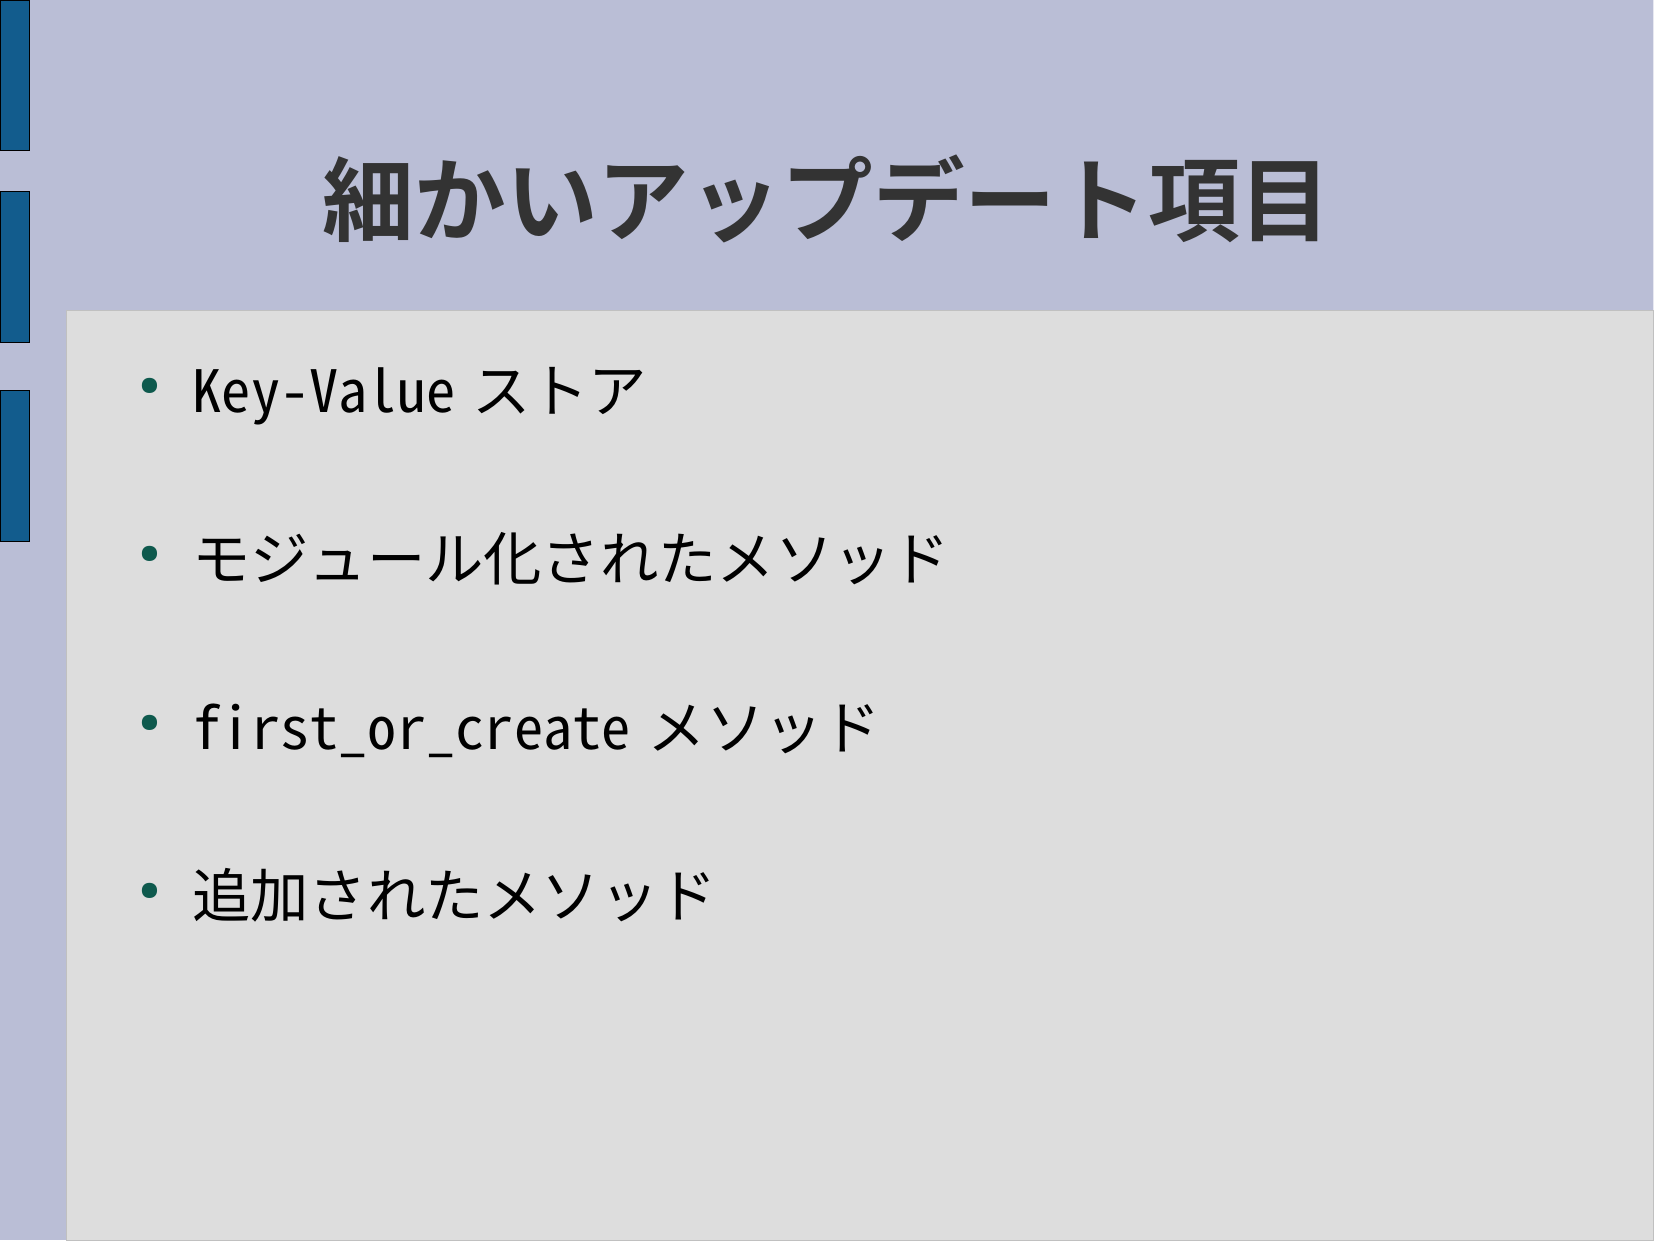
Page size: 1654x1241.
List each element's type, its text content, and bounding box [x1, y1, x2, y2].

title 細かいアップデート項目 [121, 91, 1534, 299]
list Key-Valueストア モジュール化されたメソッド first_or_createメソッド 追加されたメソッド [121, 344, 1534, 1127]
